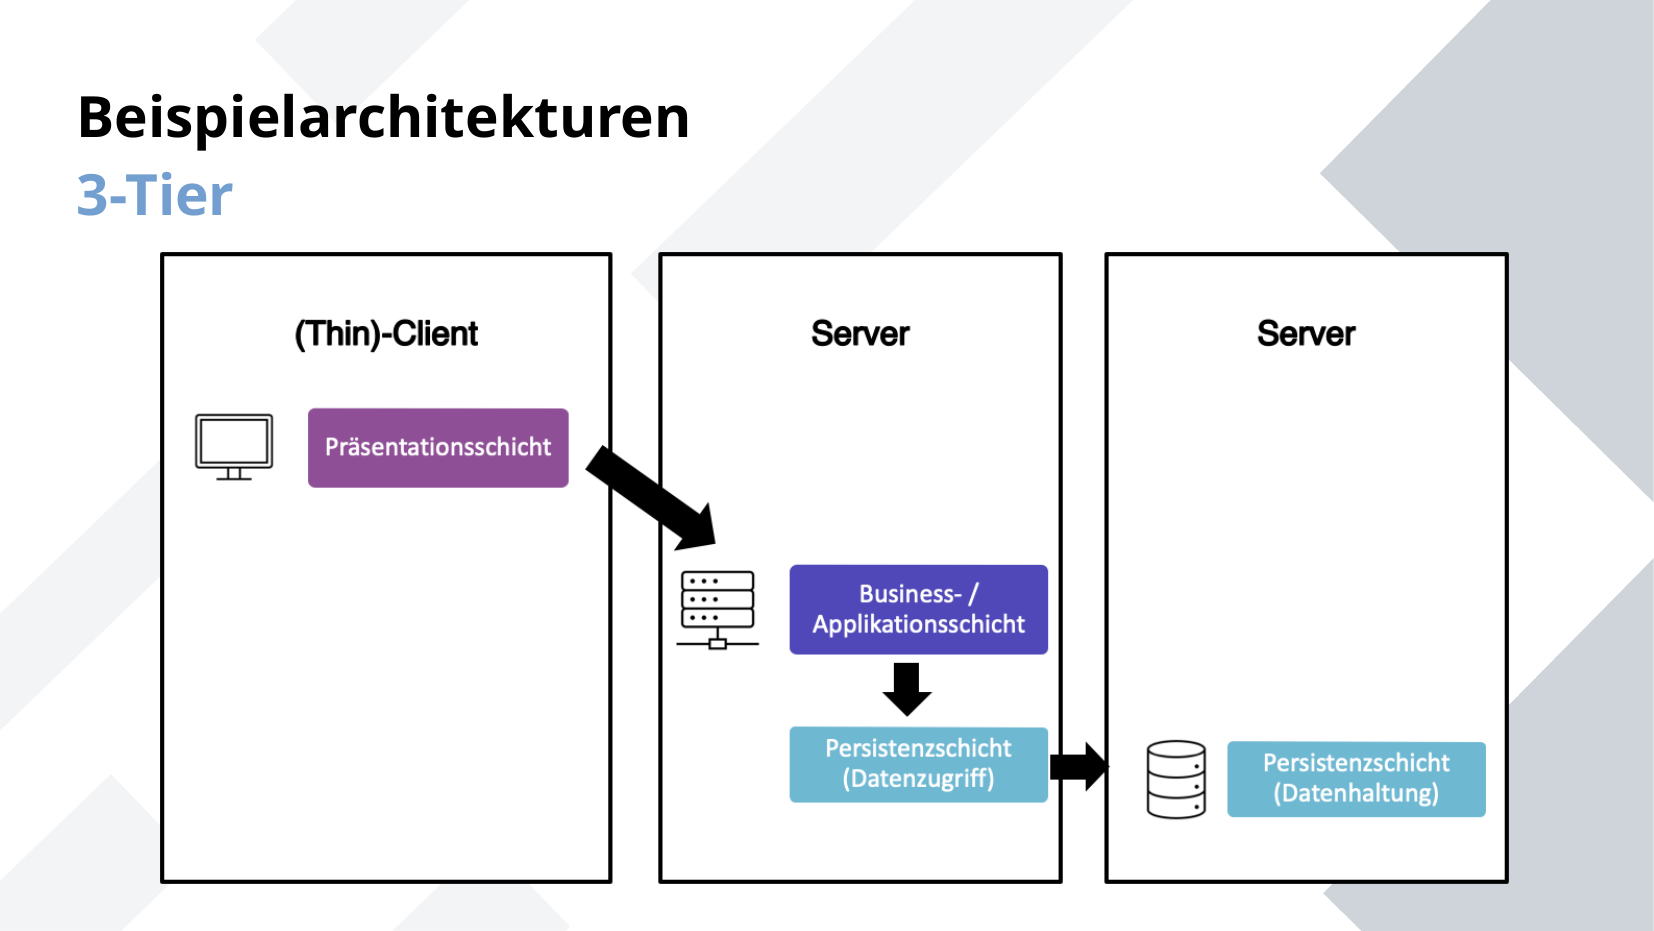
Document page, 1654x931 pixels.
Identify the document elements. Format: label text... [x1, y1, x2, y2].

picture [158, 250, 1511, 886]
title Beispielarchitekturen 3-Tier [76, 76, 1565, 233]
